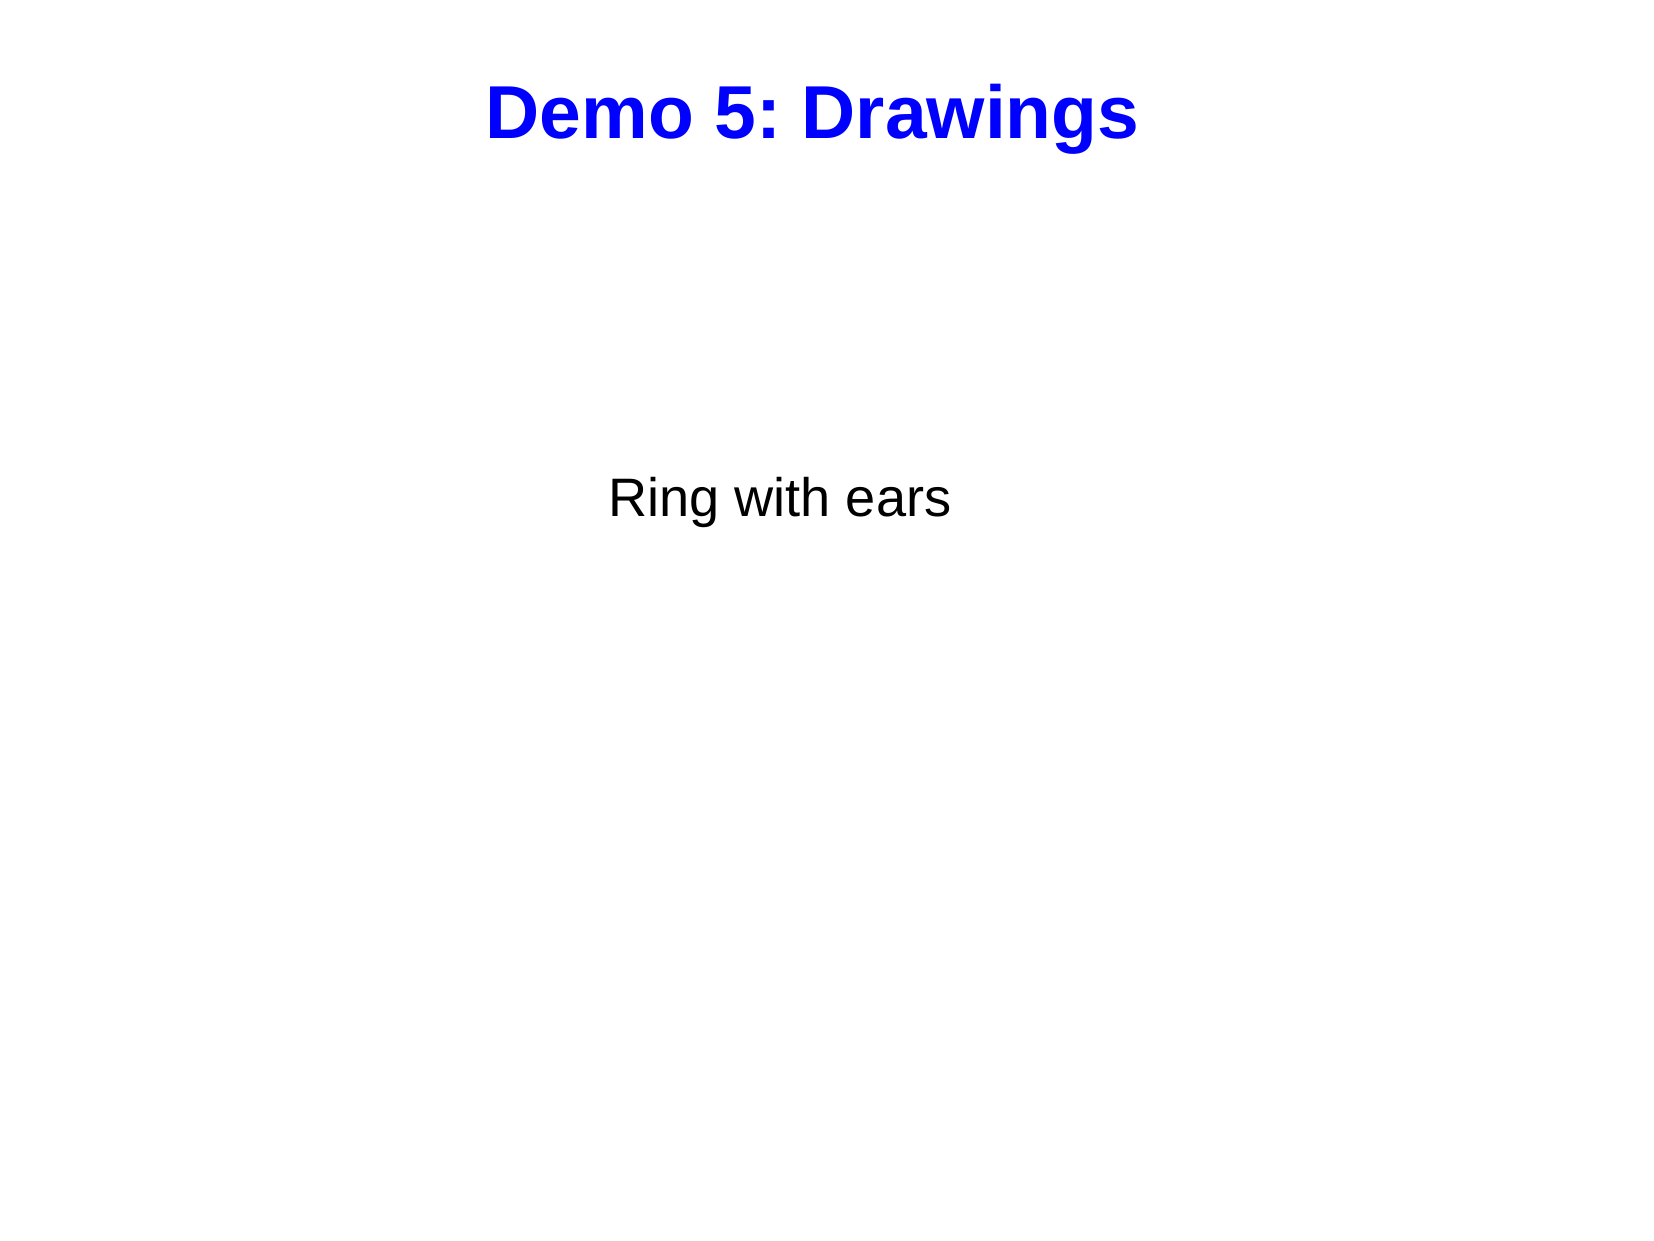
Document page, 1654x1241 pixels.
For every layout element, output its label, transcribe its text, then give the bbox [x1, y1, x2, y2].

title Ring with ears [510, 455, 1051, 541]
text_box Demo 5: Drawings [64, 60, 1561, 166]
